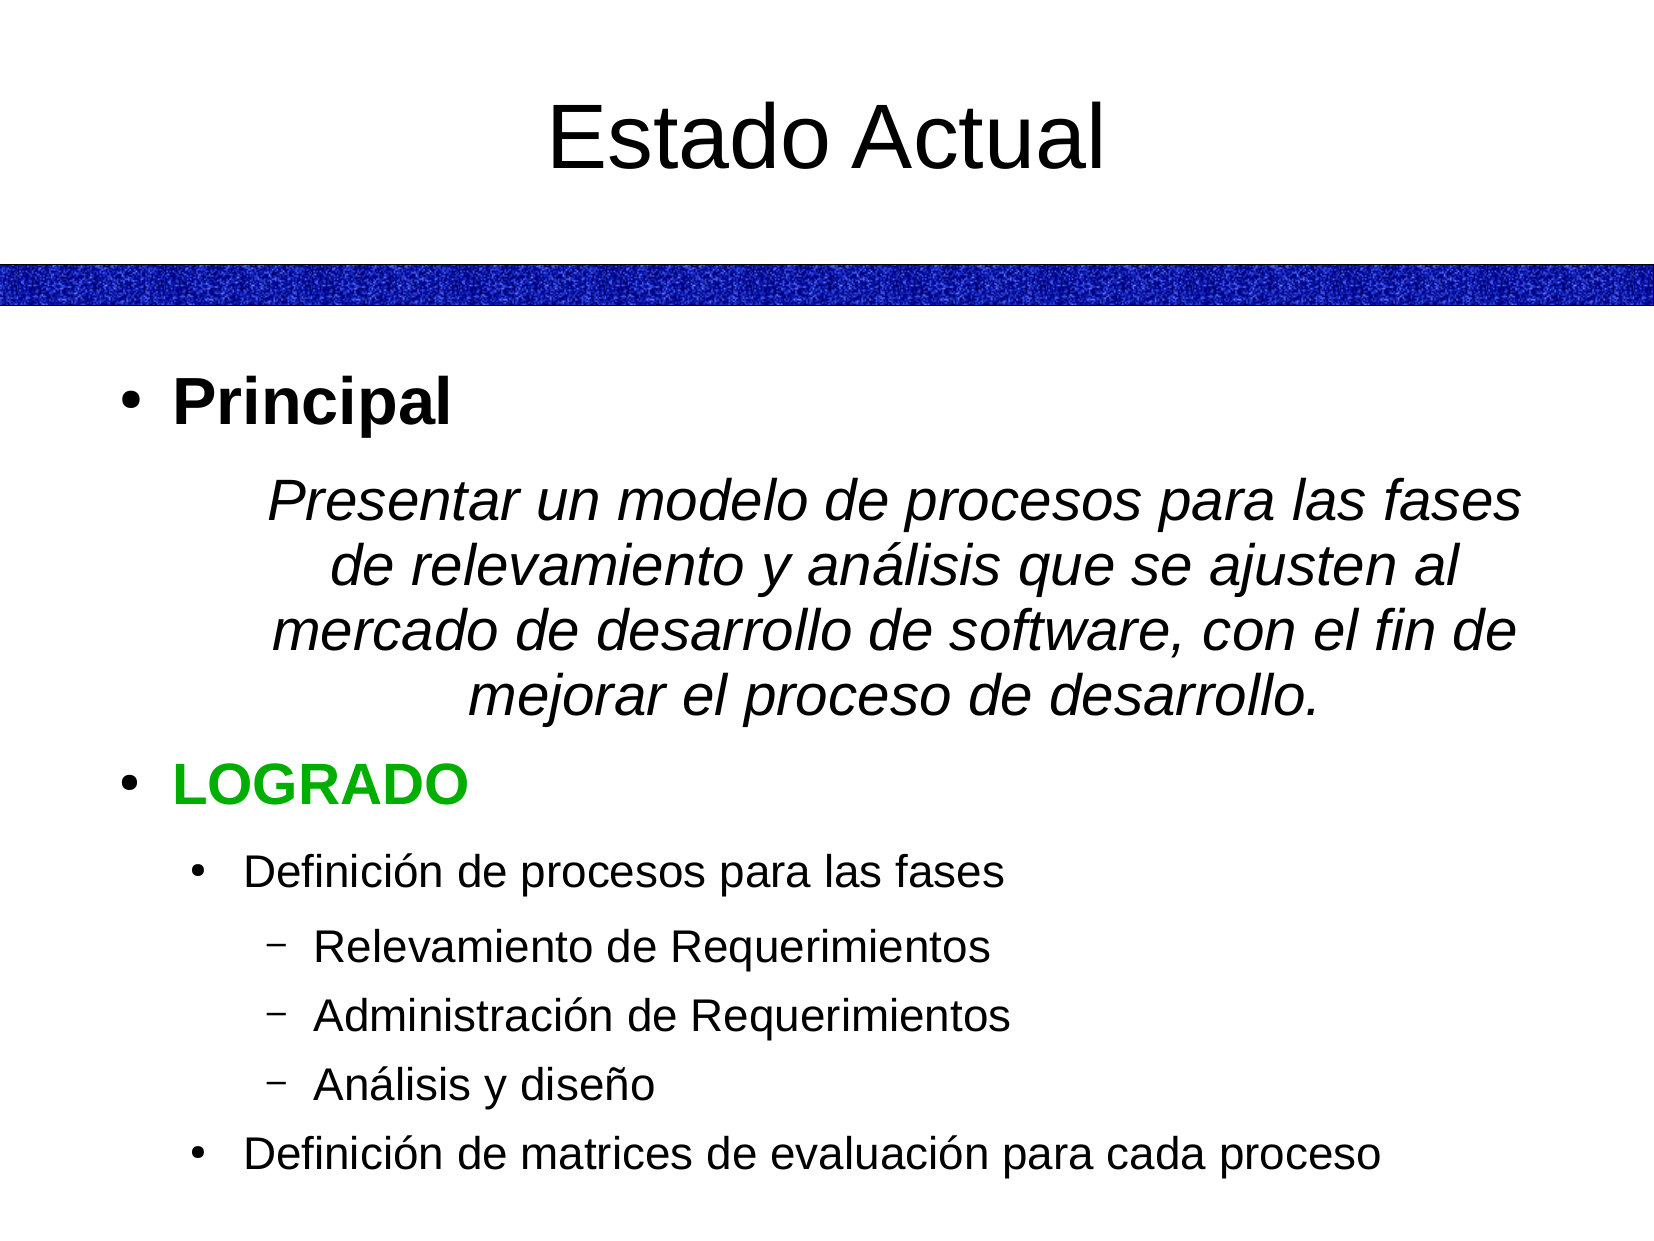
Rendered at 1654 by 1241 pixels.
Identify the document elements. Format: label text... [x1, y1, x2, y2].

list Principal Presentar un modelo de procesos para las fases de relevamiento y análisis que se ajusten al mercado de desarrollo de software, con el fin de mejorar el proceso de desarrollo. LOGRADO Definición de procesos para las fases Relevamiento de Requerimientos Administración de Requerimientos Análisis y diseño Definición de matrices de evaluación para cada proceso [101, 363, 1549, 1178]
picture [0, 265, 1653, 305]
title Estado Actual [58, 21, 1595, 253]
